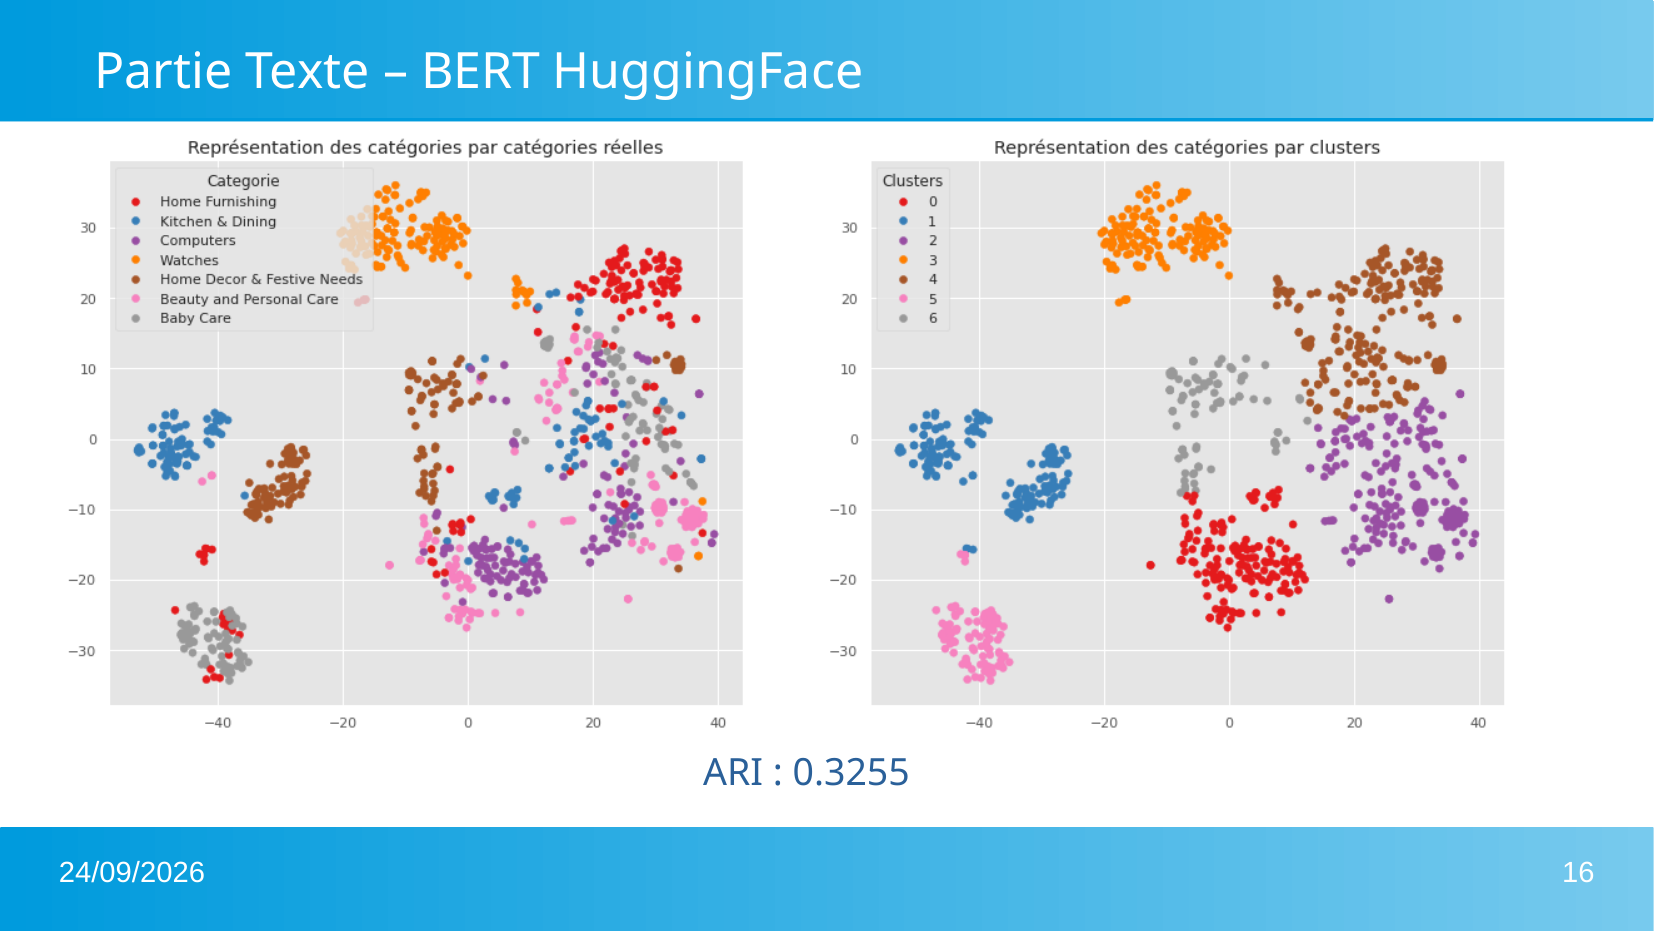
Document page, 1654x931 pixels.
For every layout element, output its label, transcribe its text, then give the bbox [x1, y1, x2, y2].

picture [59, 130, 1513, 739]
title Partie Texte – BERT HuggingFace [59, 29, 1595, 108]
text_box ARI : 0.3255 [688, 739, 1034, 803]
